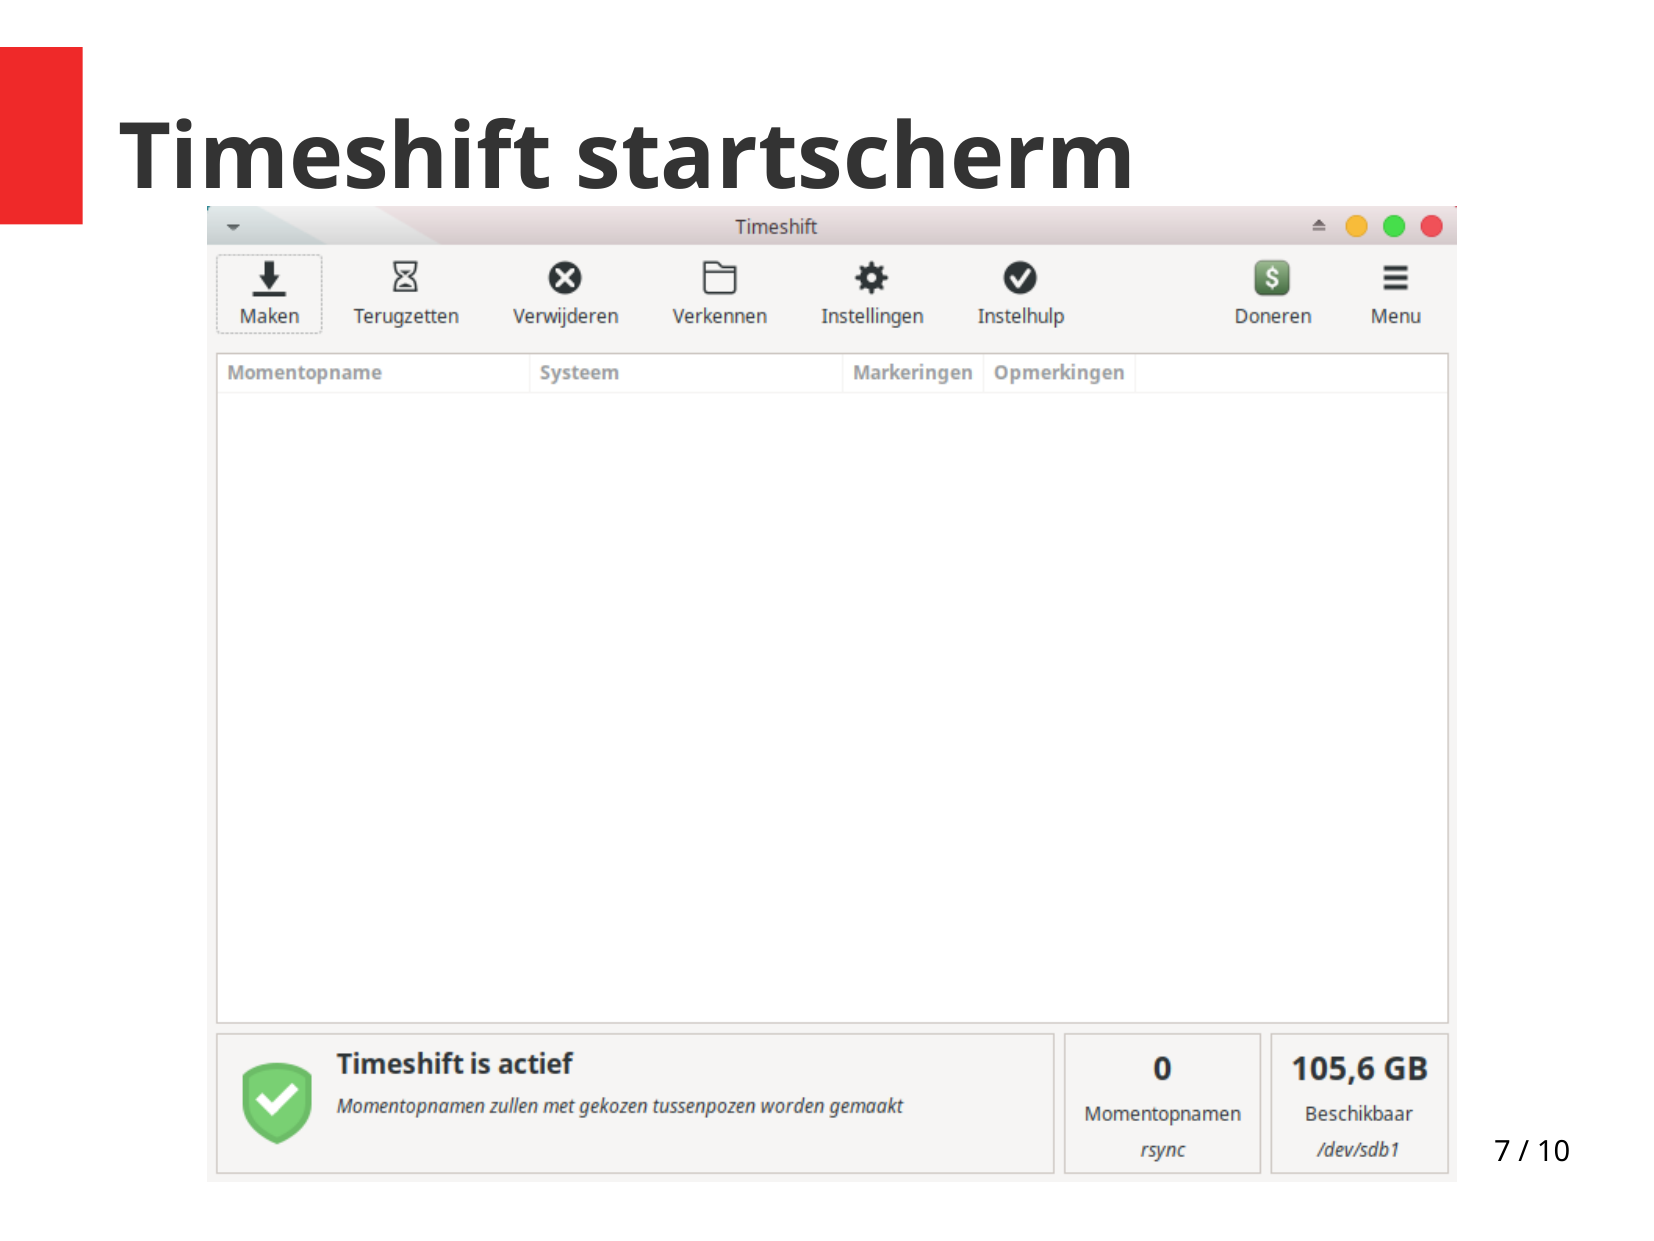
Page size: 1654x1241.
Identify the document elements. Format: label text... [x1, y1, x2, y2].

picture [207, 206, 1457, 1182]
title Timeshift startscherm [118, 49, 1571, 257]
